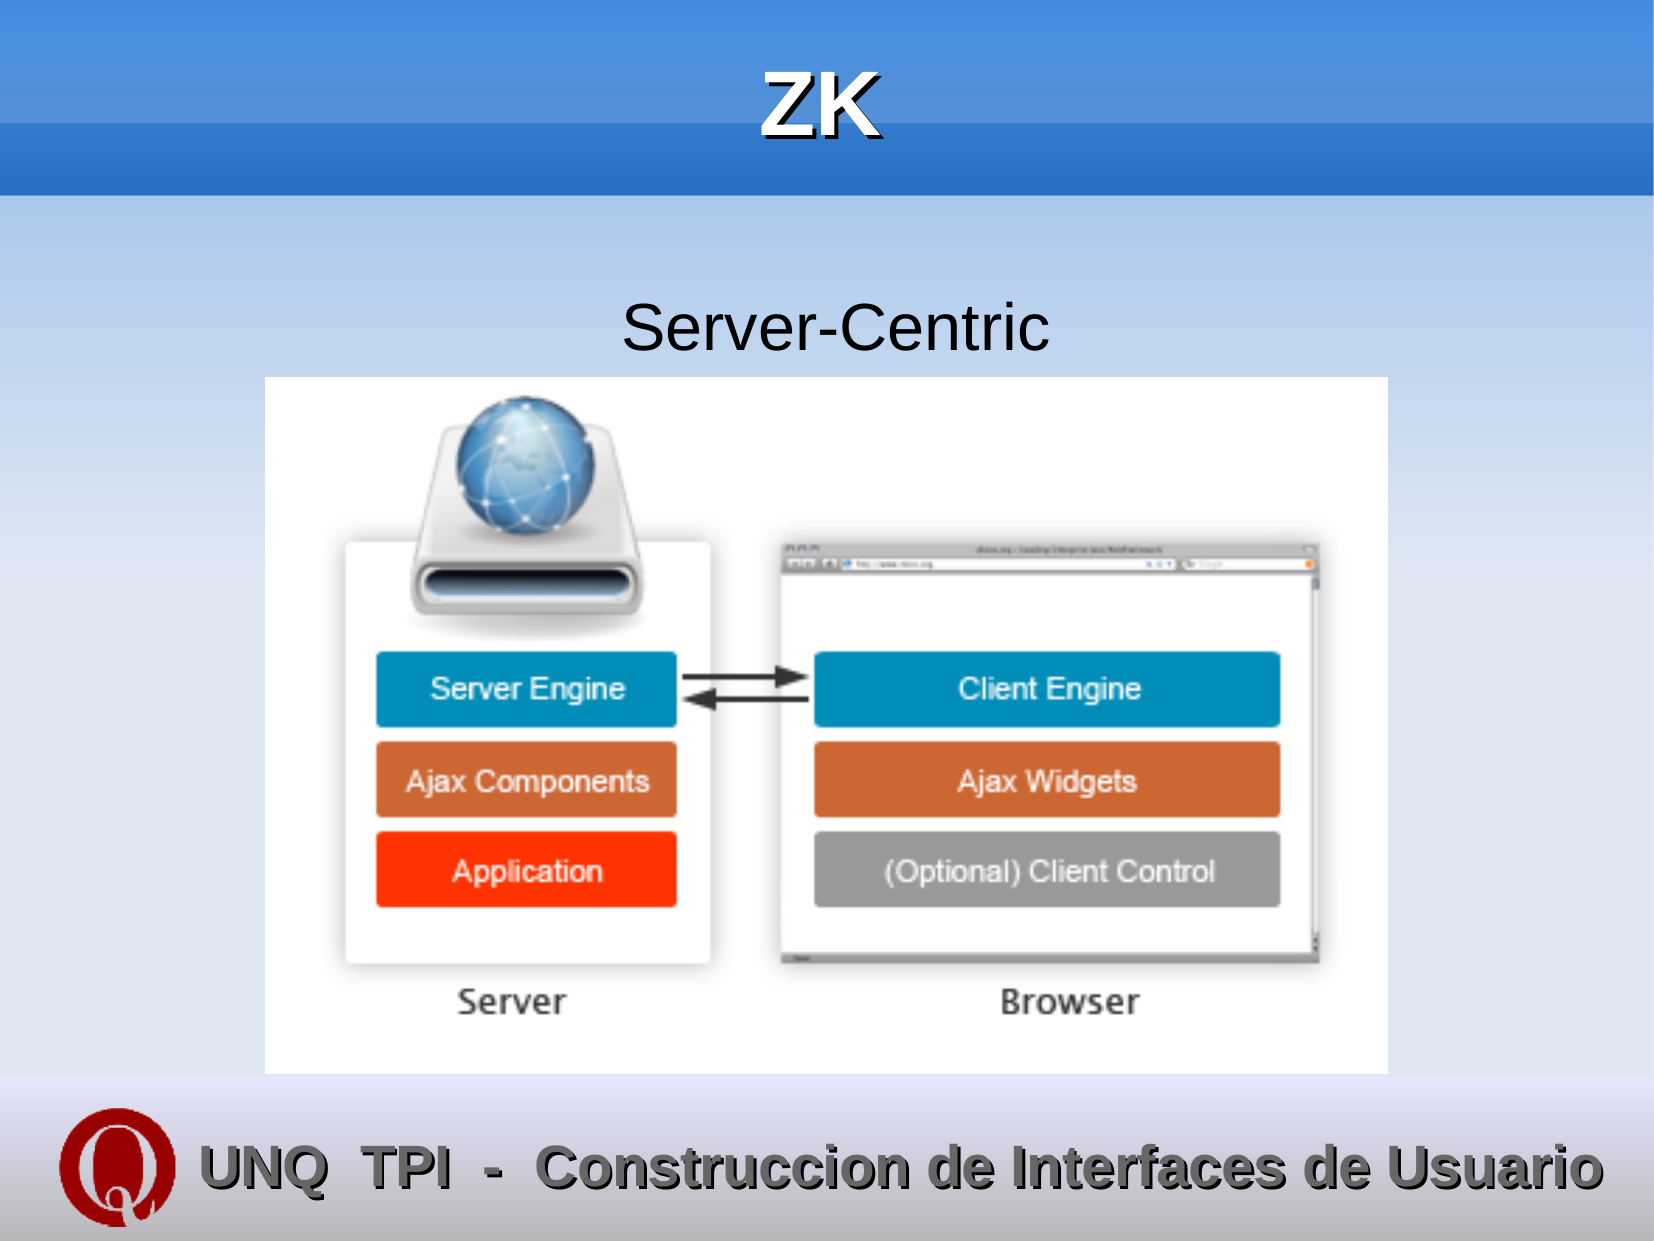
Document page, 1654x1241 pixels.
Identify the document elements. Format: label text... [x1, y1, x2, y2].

title ZK [76, 0, 1566, 208]
picture [265, 377, 1388, 1074]
picture [0, 0, 1654, 1077]
picture [59, 1108, 178, 1227]
list Server-Centric [82, 290, 1571, 1077]
title UNQ TPI - Construccion de Interfaces de Usuario [0, 1077, 1654, 1241]
